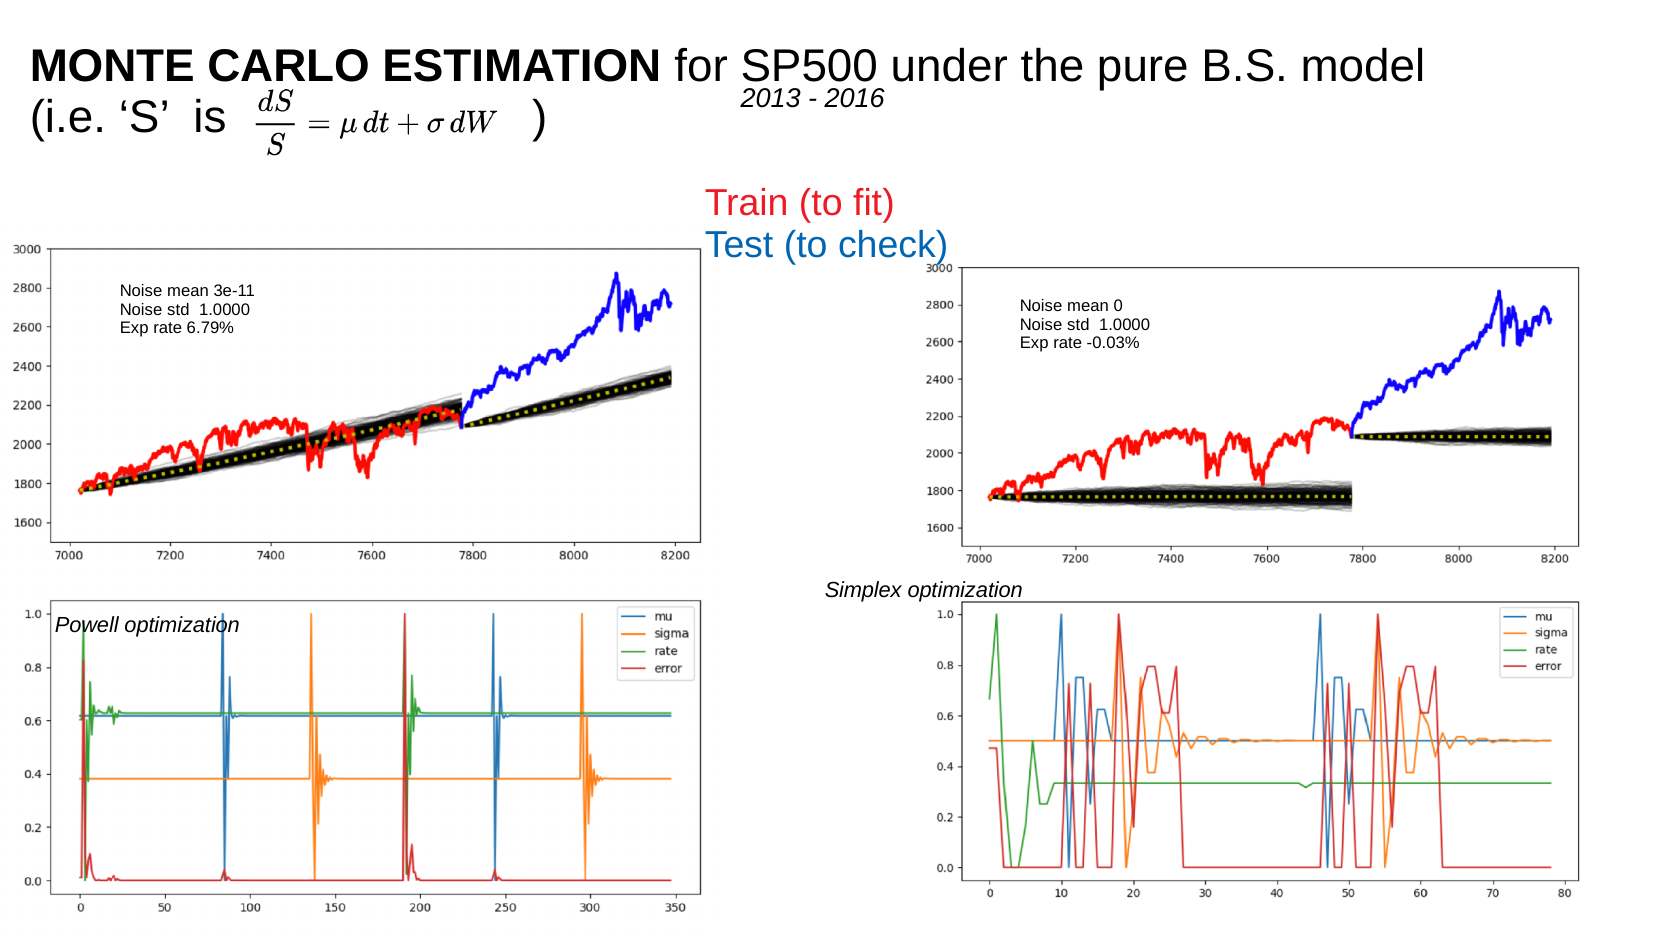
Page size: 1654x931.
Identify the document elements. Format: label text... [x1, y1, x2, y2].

text_box Noise mean 3e-11 Noise std 1.0000 Exp rate 6.79% [105, 273, 271, 346]
text_box MONTE CARLO ESTIMATION for SP500 under the pure B.S. model (i.e. ‘S’ is ) [15, 32, 1576, 151]
picture [229, 151, 511, 173]
text_box Train (to fit) Test (to check) [690, 174, 1006, 316]
text_box 2013 - 2016 [725, 75, 951, 121]
text_box Powell optimization [40, 605, 256, 646]
text_box Simplex optimization [810, 570, 1038, 610]
picture [0, 214, 717, 931]
picture [885, 224, 1606, 931]
text_box Noise mean 0 Noise std 1.0000 Exp rate -0.03% [1005, 288, 1171, 361]
